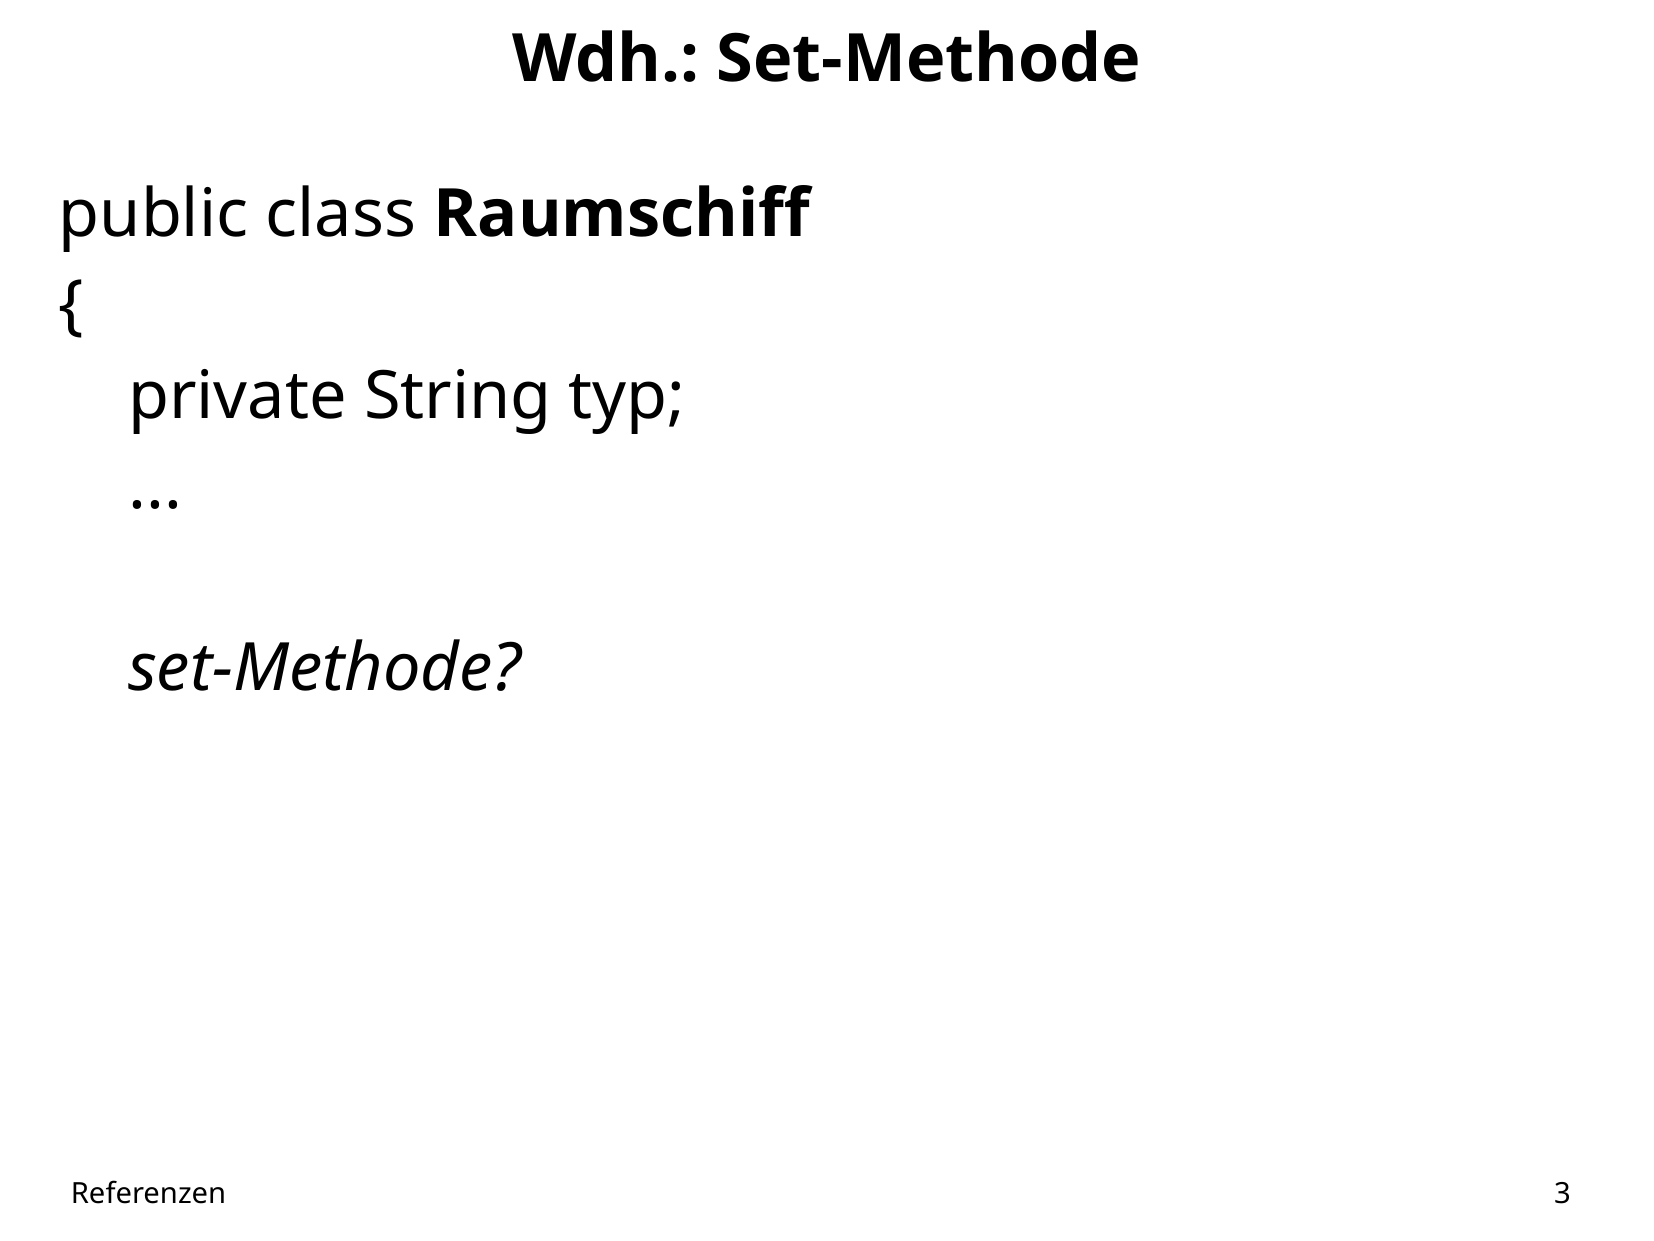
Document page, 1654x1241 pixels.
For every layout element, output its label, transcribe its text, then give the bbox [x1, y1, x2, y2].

list public class Raumschiff { private String typ; ... set-Methode? [59, 165, 1630, 1146]
title Wdh.: Set-Methode [0, 5, 1654, 107]
